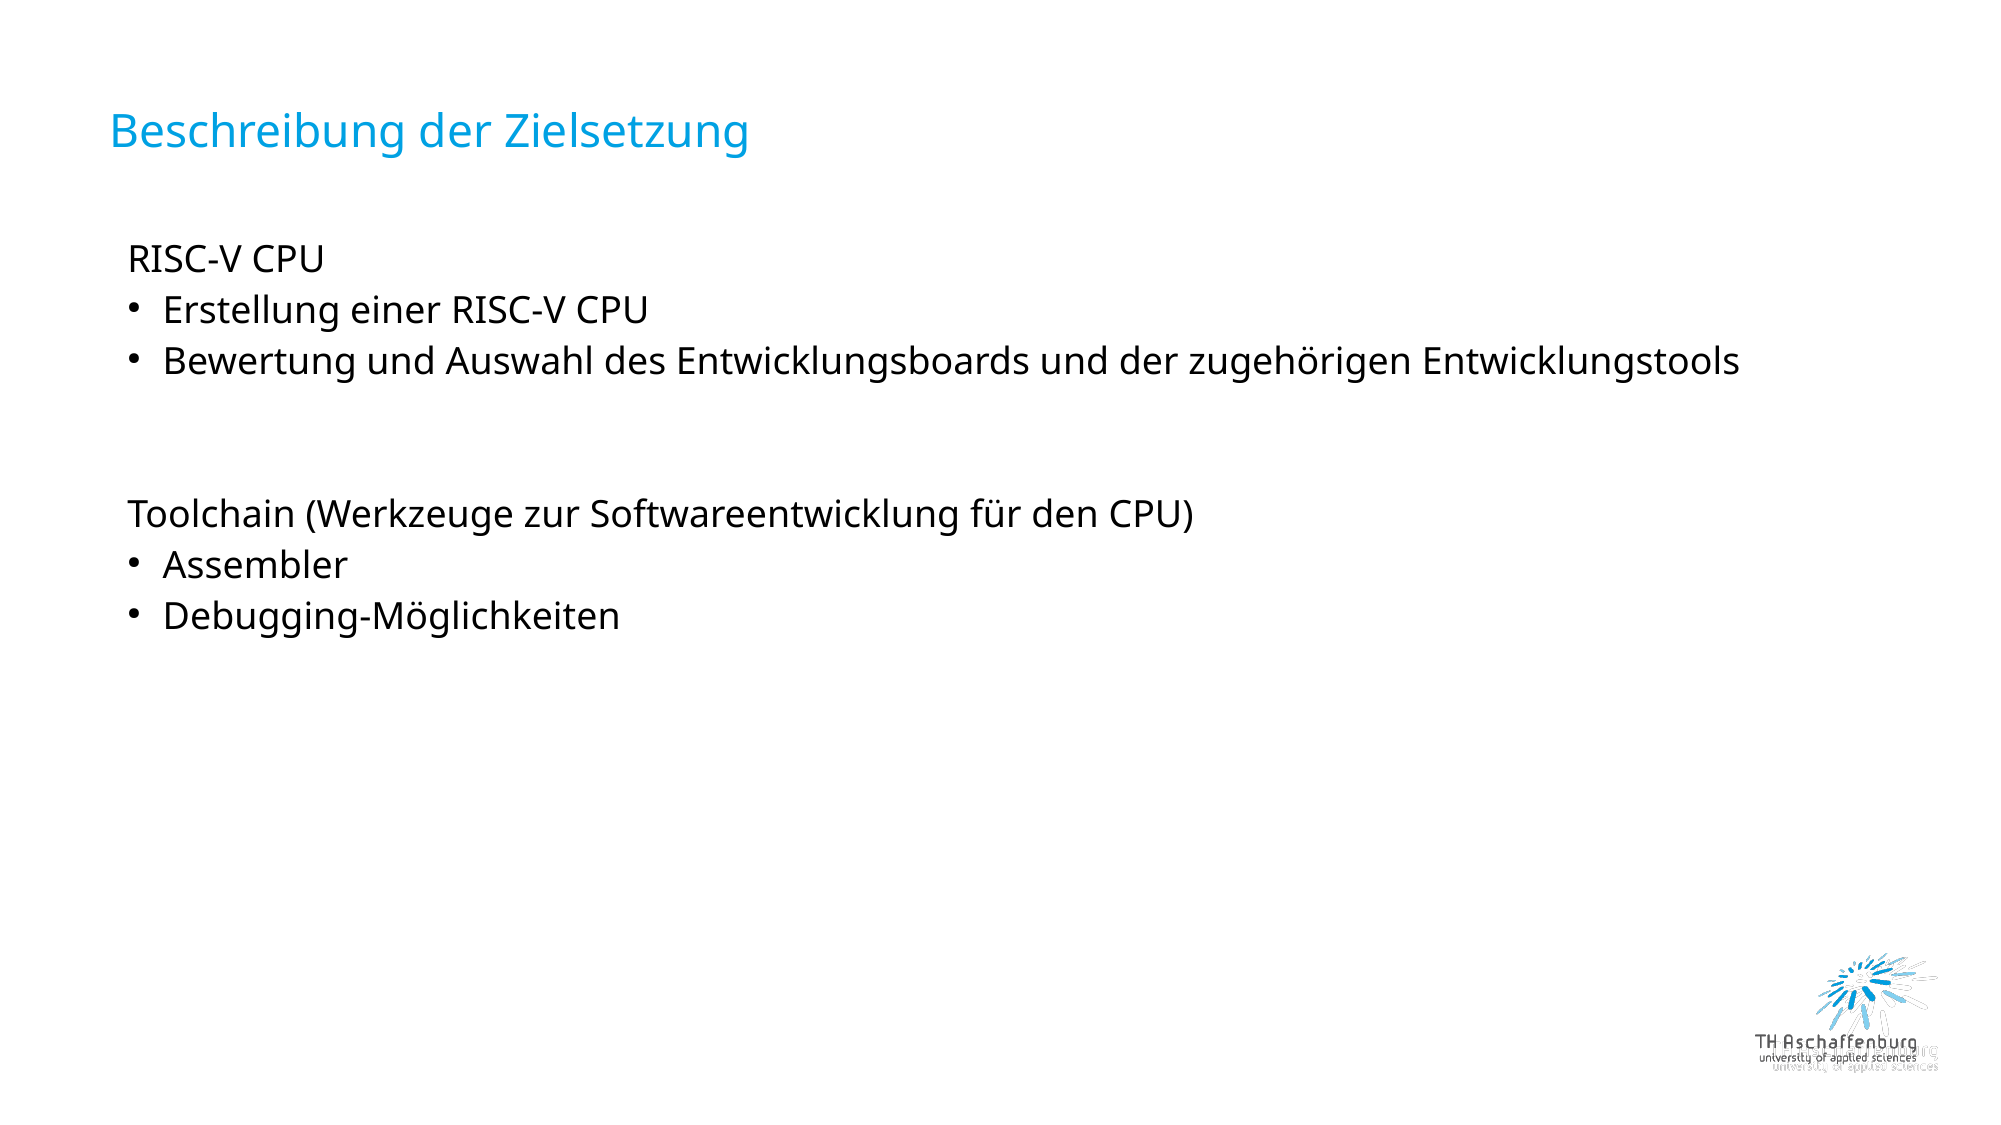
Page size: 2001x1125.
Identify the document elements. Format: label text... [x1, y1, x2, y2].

picture [1755, 953, 1938, 1073]
text_box RISC-V CPU Erstellung einer RISC-V CPU Bewertung und Auswahl des Entwicklungsboards und der zugehörigen Entwicklungstools Toolchain (Werkzeuge zur Softwareentwicklung für den CPU) Assembler Debugging-Möglichkeiten [112, 224, 1913, 1051]
title Beschreibung der Zielsetzung [94, 94, 1820, 165]
